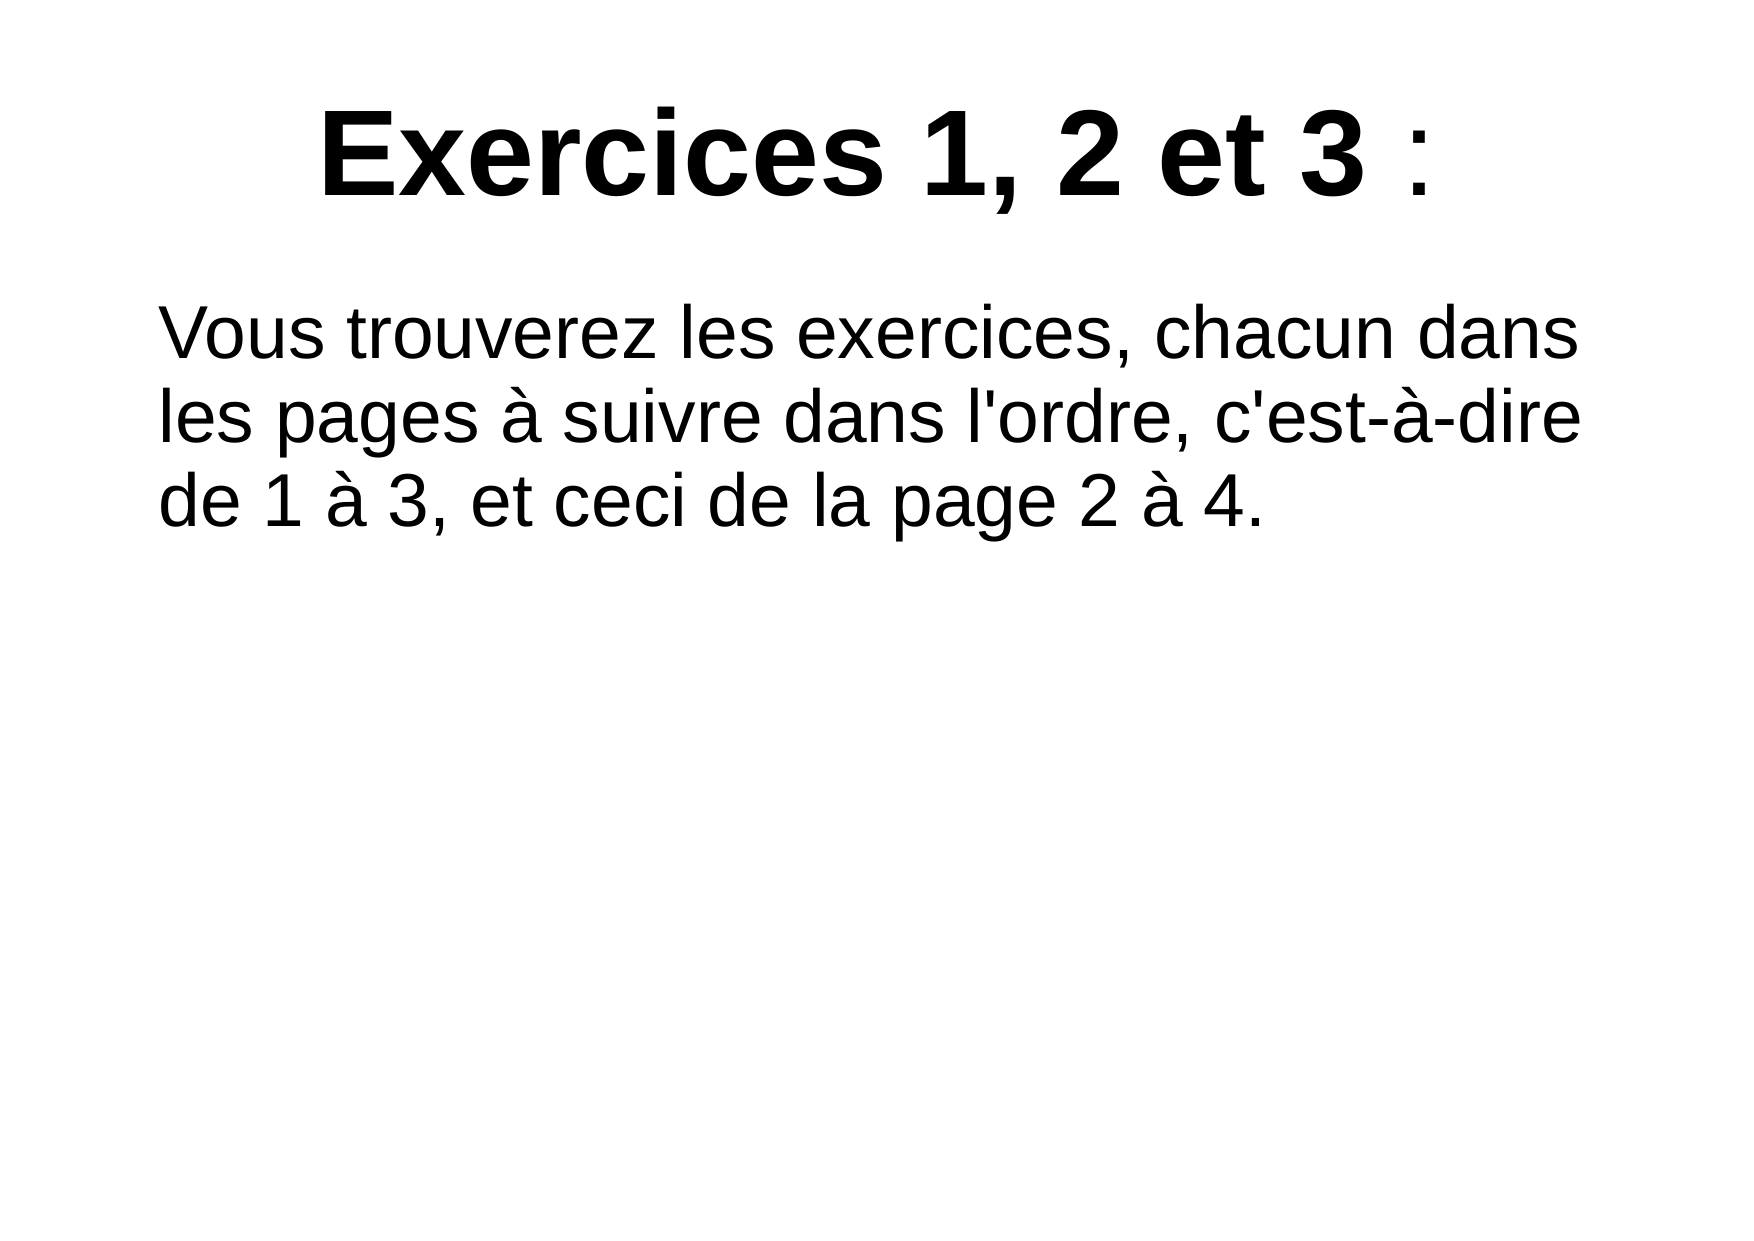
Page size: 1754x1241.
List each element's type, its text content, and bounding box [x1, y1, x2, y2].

title Exercices 1, 2 et 3 : [87, 49, 1667, 257]
list Vous trouverez les exercices, chacun dans les pages à suivre dans l'ordre, c'est-à-dire de 1 à 3, et ceci de la page 2 à 4. [87, 290, 1667, 1010]
